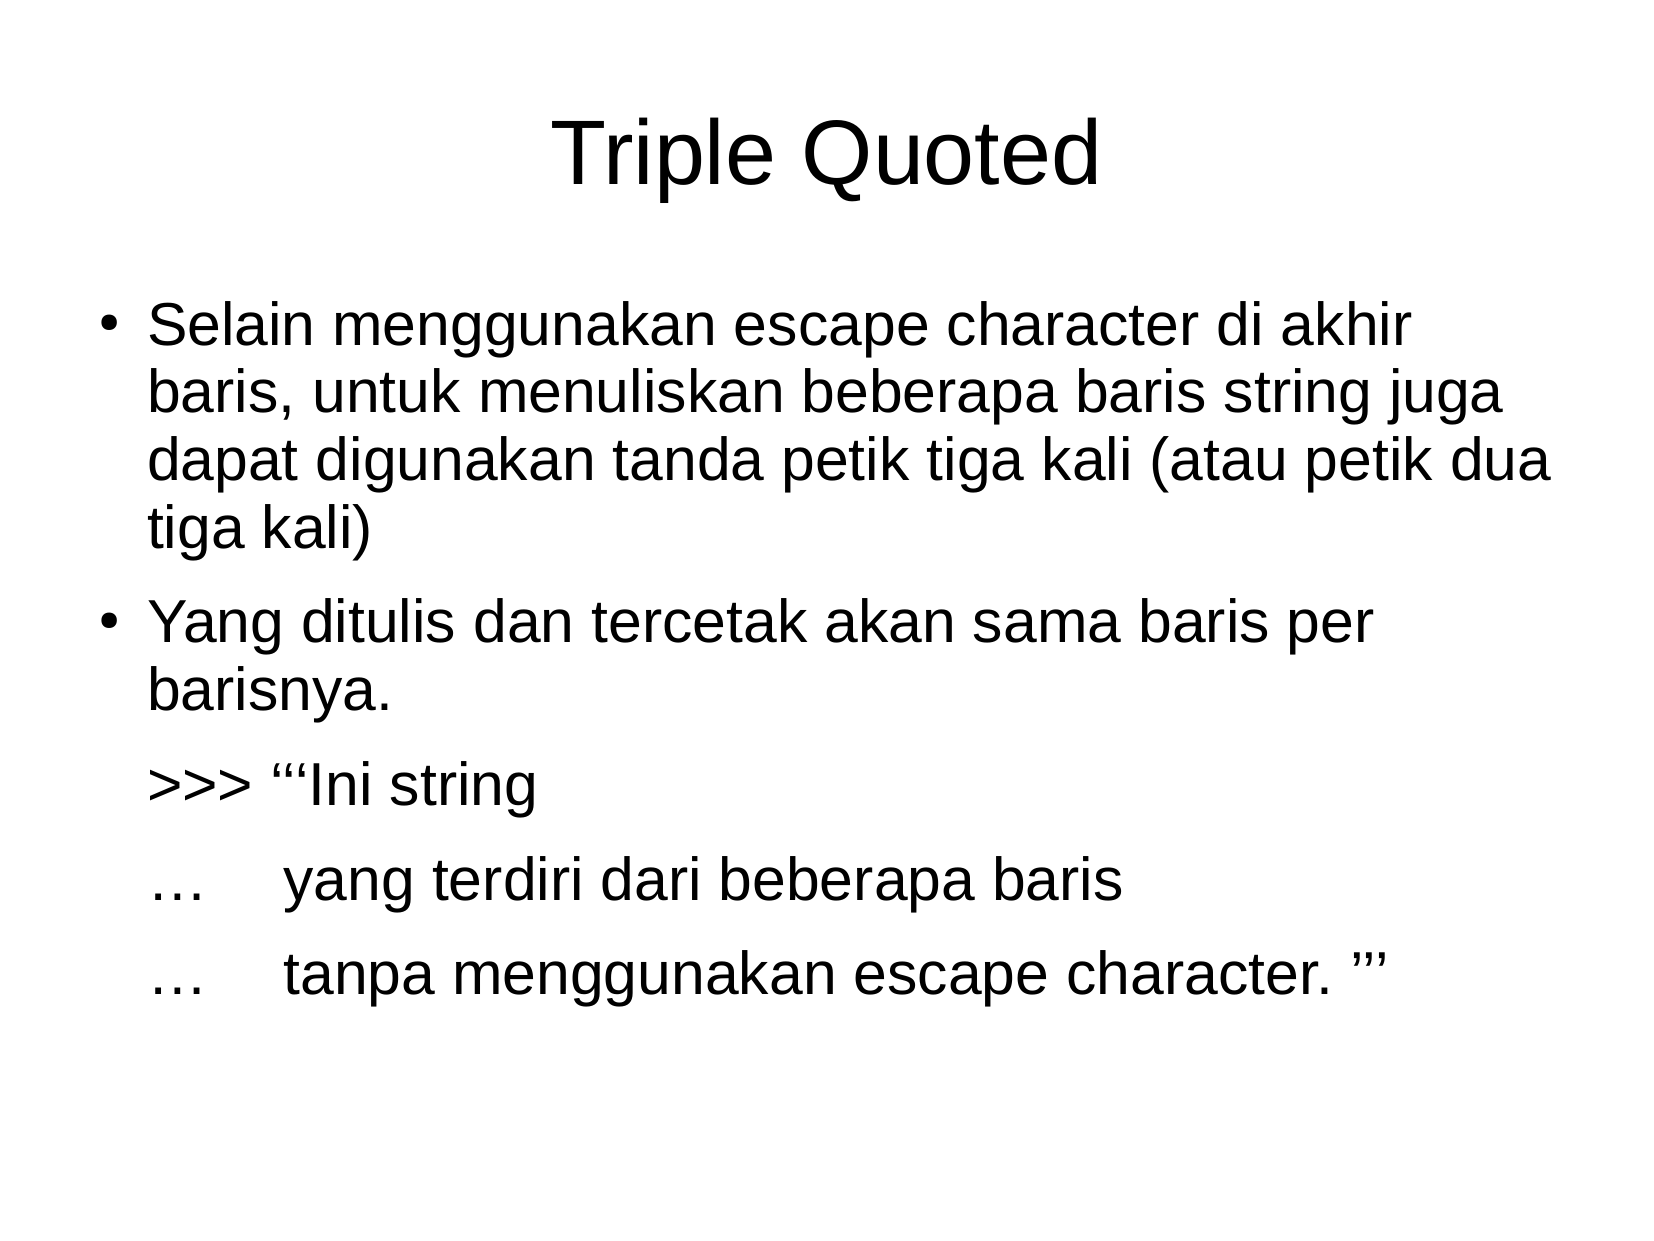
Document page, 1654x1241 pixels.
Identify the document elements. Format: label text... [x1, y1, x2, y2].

list Selain menggunakan escape character di akhir baris, untuk menuliskan beberapa baris string juga dapat digunakan tanda petik tiga kali (atau petik dua tiga kali) Yang ditulis dan tercetak akan sama baris per barisnya. >>> ‘‘‘Ini string … yang terdiri dari beberapa baris … tanpa menggunakan escape character. ’’’ [82, 290, 1571, 1010]
title Triple Quoted [82, 49, 1571, 257]
